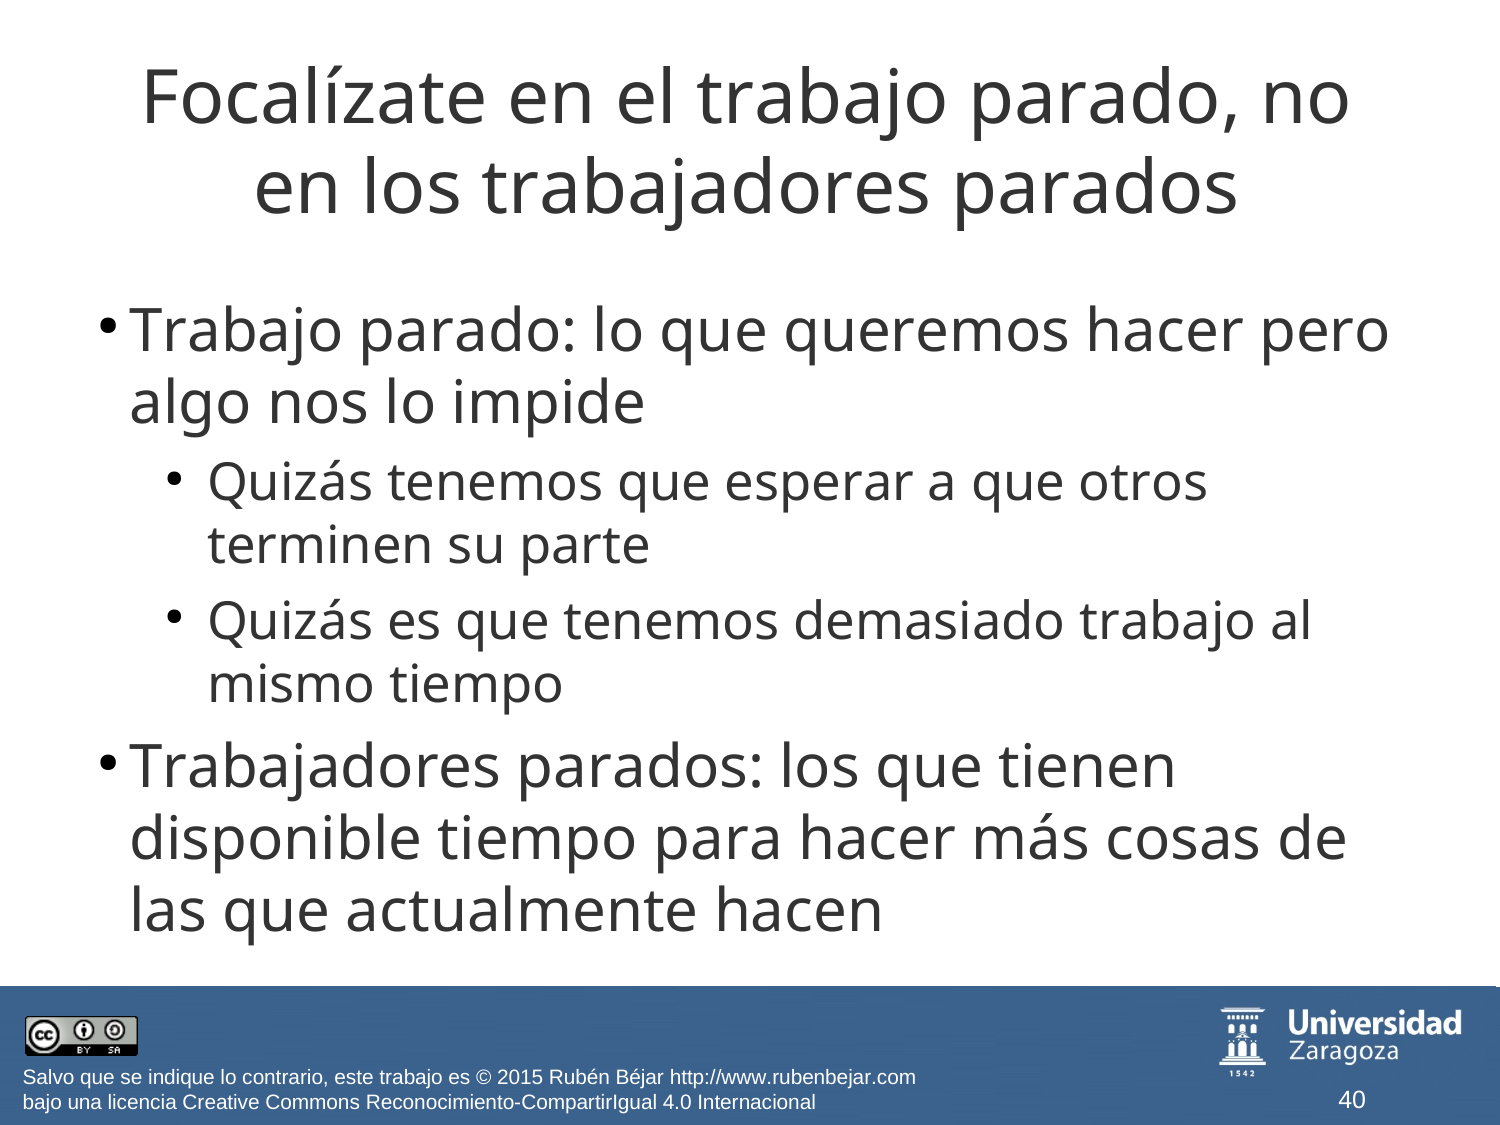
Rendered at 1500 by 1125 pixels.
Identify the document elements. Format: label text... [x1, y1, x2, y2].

picture [0, 986, 1500, 1125]
title Focalízate en el trabajo parado, no en los trabajadores parados [74, 20, 1420, 257]
list Trabajo parado: lo que queremos hacer pero algo nos lo impide Quizás tenemos que esperar a que otros terminen su parte Quizás es que tenemos demasiado trabajo al mismo tiempo Trabajadores parados: los que tienen disponible tiempo para hacer más cosas de las que actualmente hacen [82, 283, 1418, 957]
